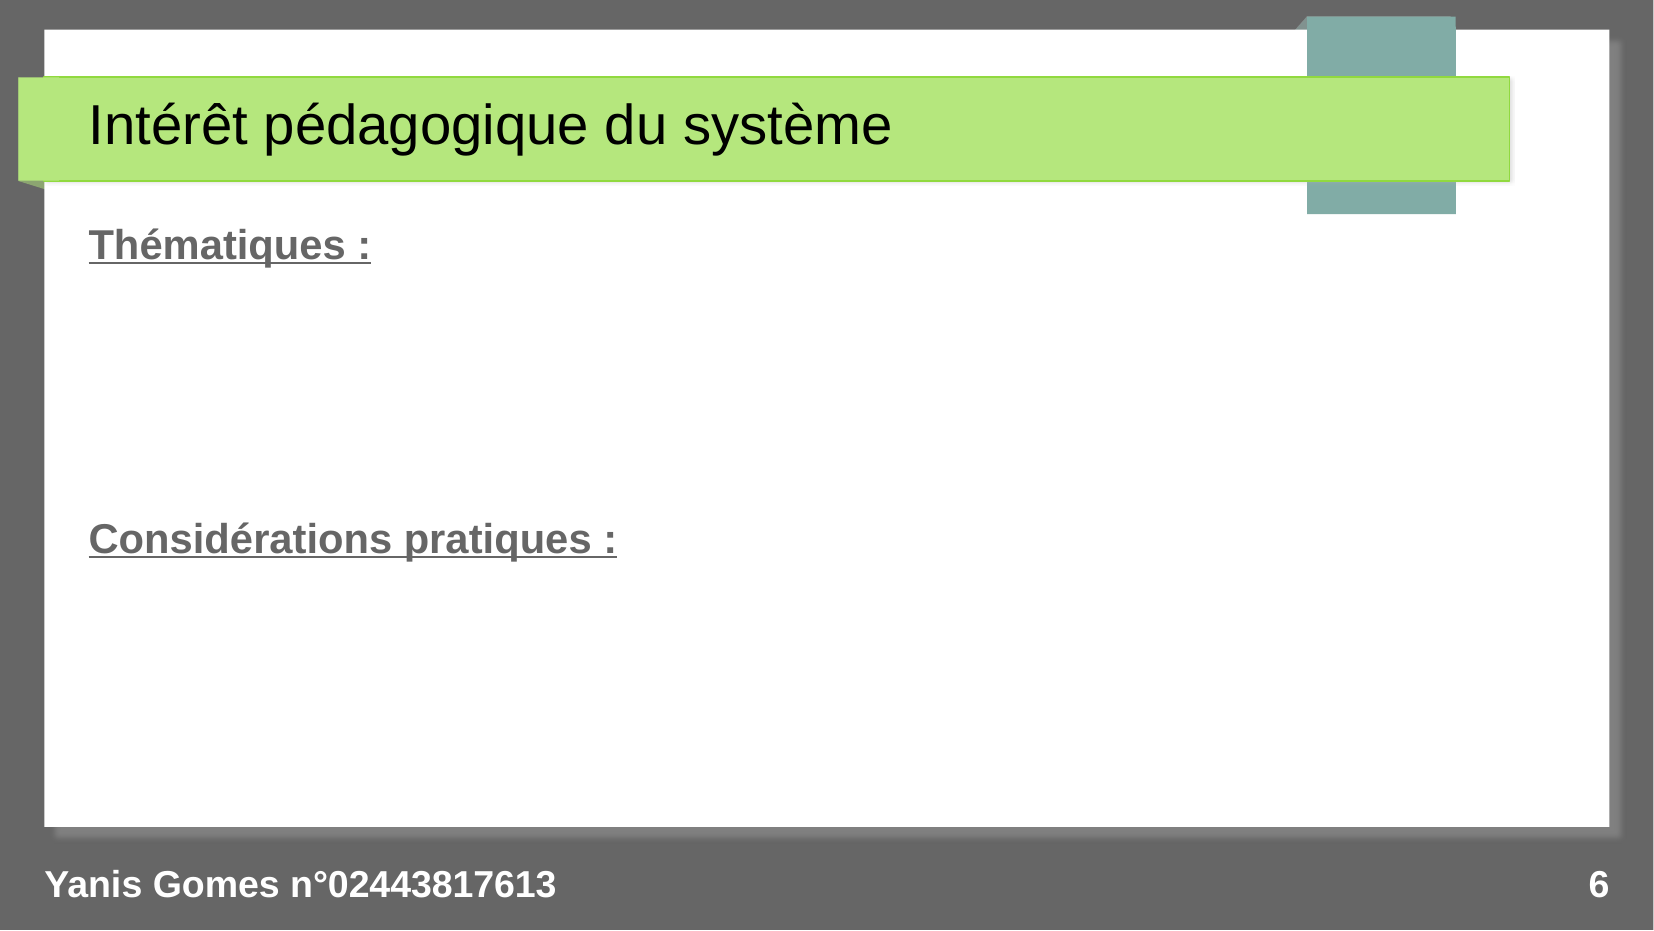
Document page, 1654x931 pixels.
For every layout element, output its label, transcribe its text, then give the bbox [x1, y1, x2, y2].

title Intérêt pédagogique du système [88, 73, 1506, 178]
text_box <numéro> [974, 856, 1625, 916]
list Thématiques : [88, 221, 809, 504]
list Considérations pratiques : [88, 515, 810, 798]
text_box Yanis Gomes n°02443817613 [29, 856, 680, 916]
